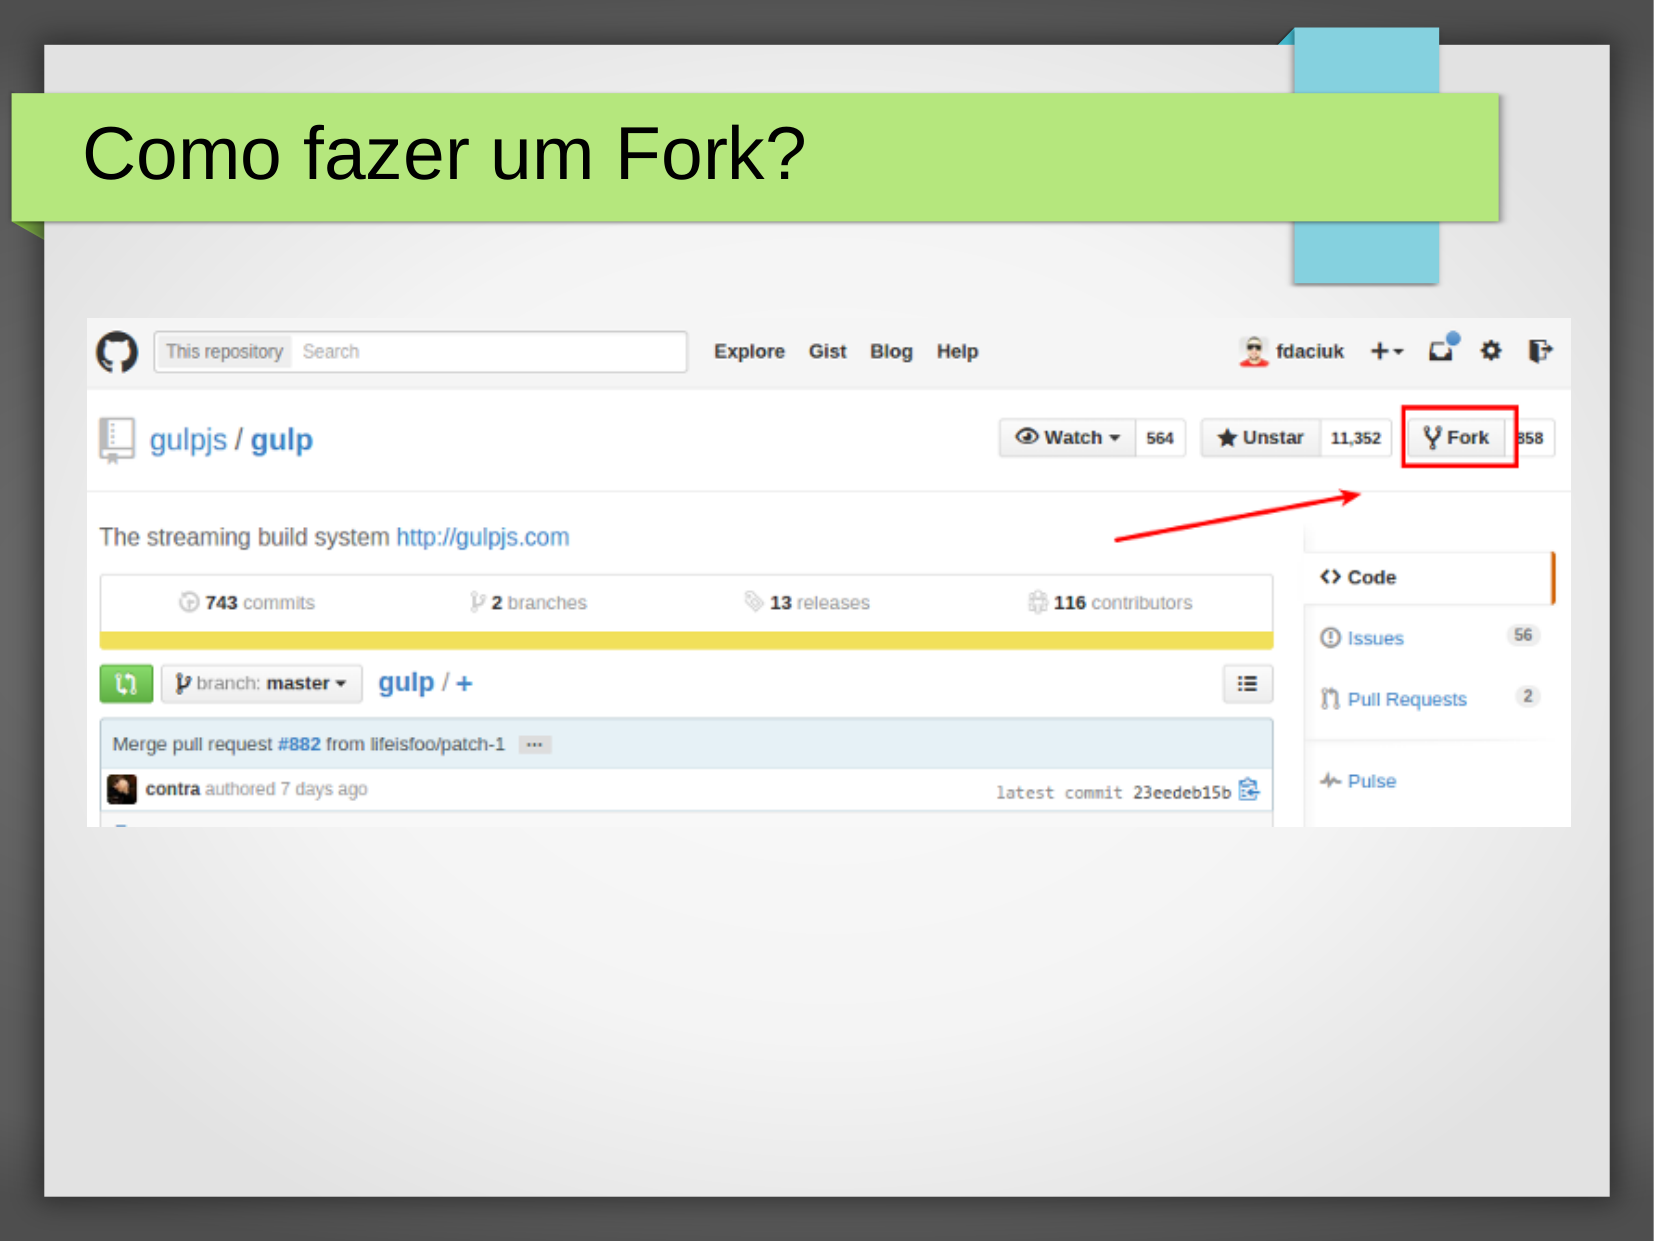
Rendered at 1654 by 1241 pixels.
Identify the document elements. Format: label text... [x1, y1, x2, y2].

picture [0, 0, 1654, 1241]
title Como fazer um Fork? [82, 94, 1264, 213]
